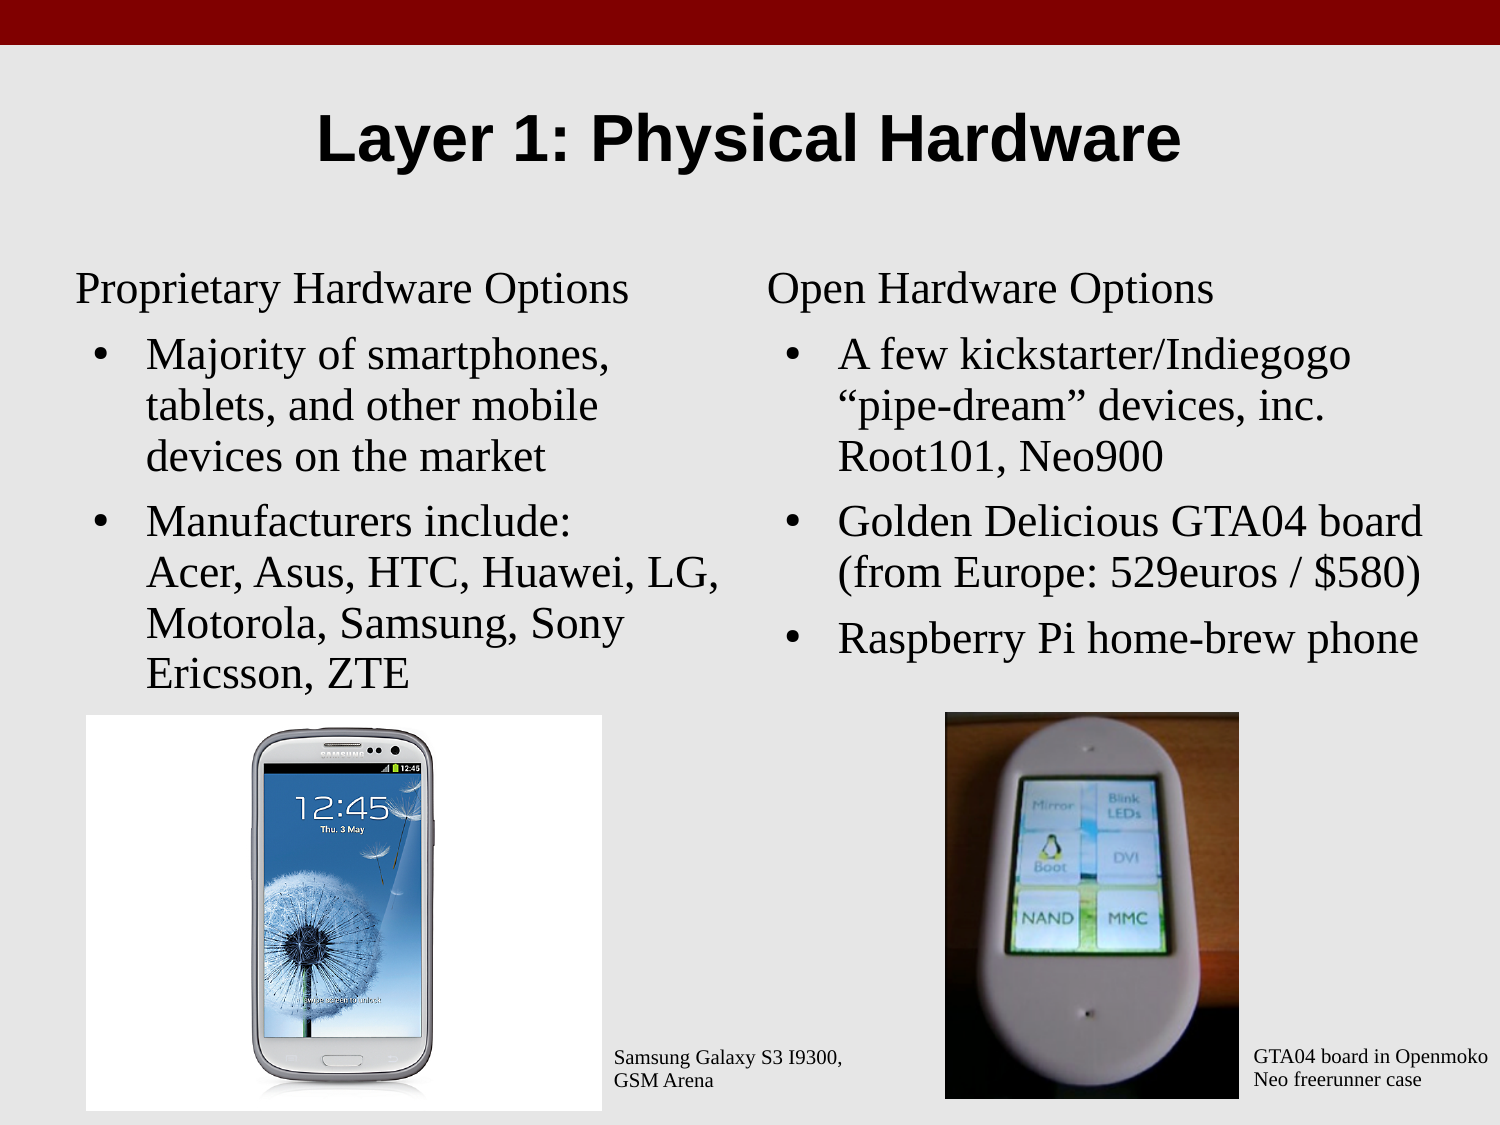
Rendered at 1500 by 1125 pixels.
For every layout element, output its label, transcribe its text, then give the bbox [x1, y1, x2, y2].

list Proprietary Hardware Options Majority of smartphones, tablets, and other mobile devices on the market Manufacturers include: Acer, Asus, HTC, Huawei, LG, Motorola, Samsung, Sony Ericsson, ZTE [75, 263, 734, 863]
picture [945, 712, 1239, 1099]
text_box GTA04 board in Openmoko Neo freerunner case [1238, 1037, 1500, 1099]
title Layer 1: Physical Hardware [75, 44, 1426, 233]
picture [86, 715, 602, 1111]
list Open Hardware Options A few kickstarter/Indiegogo “pipe-dream” devices, inc. Root101, Neo900 Golden Delicious GTA04 board (from Europe: 529euros / $580) Raspberry Pi home-brew phone [766, 263, 1426, 718]
text_box Samsung Galaxy S3 I9300, GSM Arena [599, 1038, 876, 1100]
